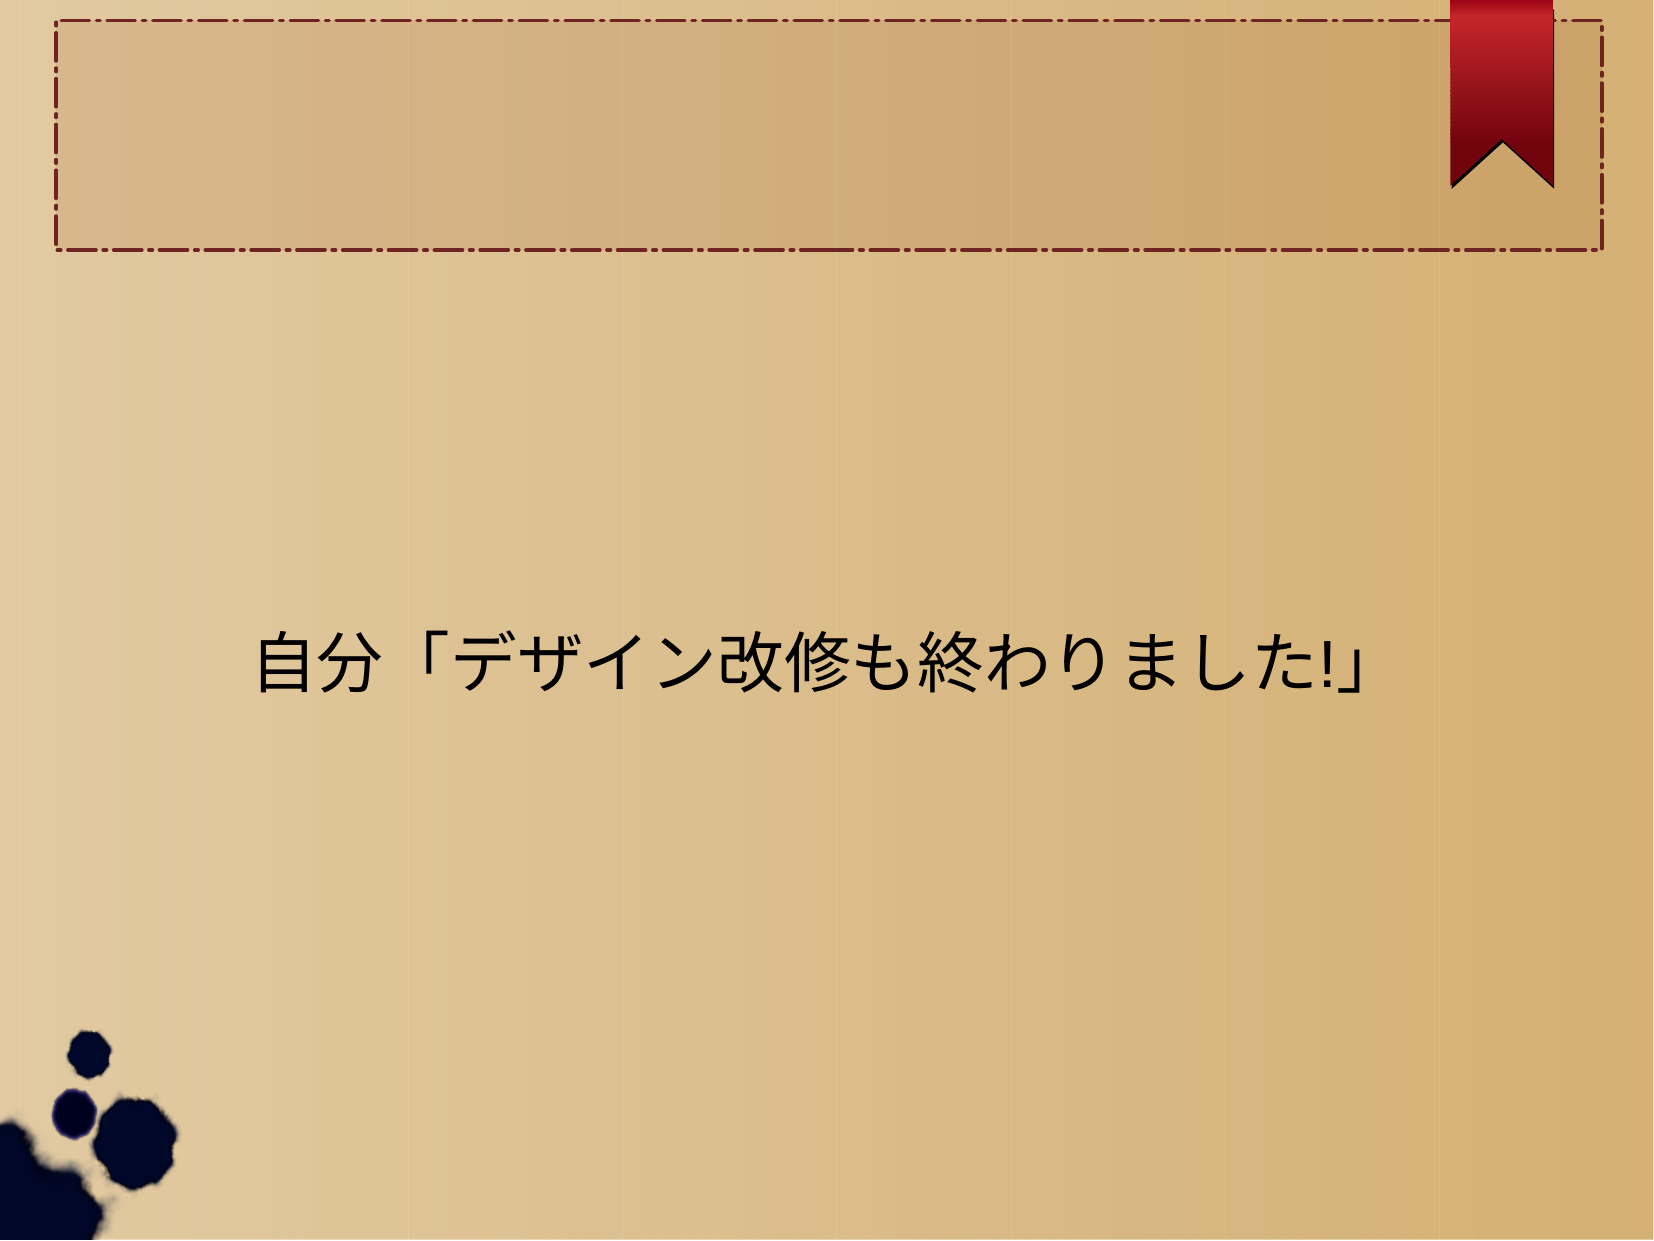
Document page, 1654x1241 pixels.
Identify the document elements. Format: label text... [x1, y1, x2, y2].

subtitle 自分「デザイン改修も終わりました!」 [82, 299, 1571, 1019]
